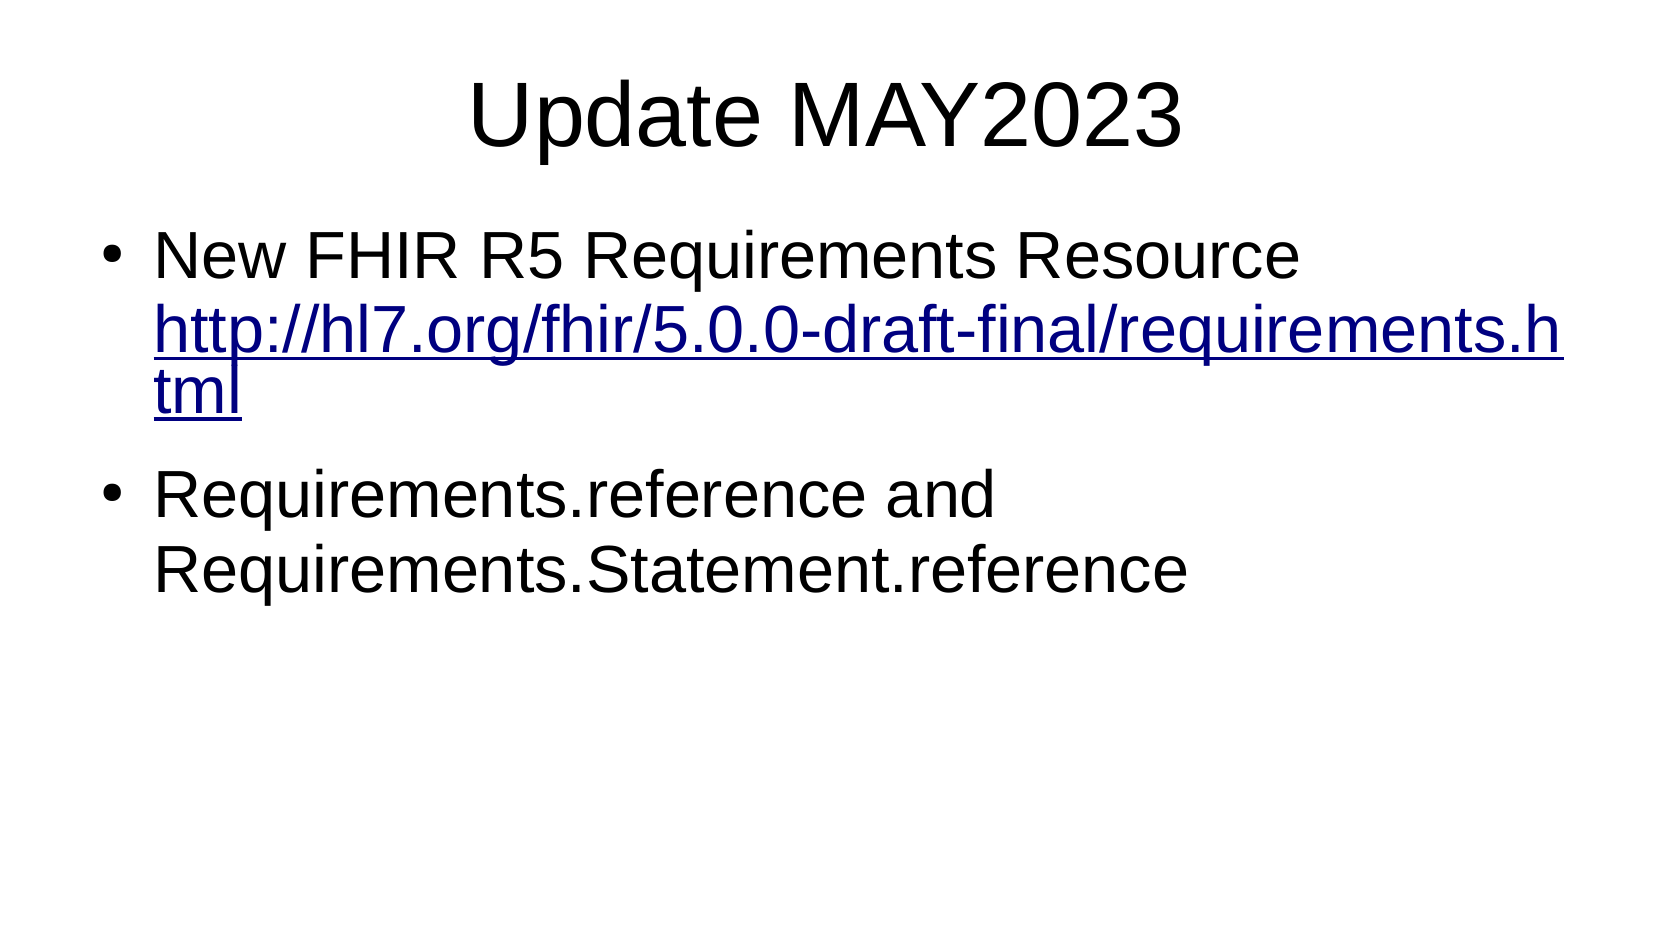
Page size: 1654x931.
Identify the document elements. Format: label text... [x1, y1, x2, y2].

list New FHIR R5 Requirements Resource http://hl7.org/fhir/5.0.0-draft-final/requirements.html Requirements.reference and Requirements.Statement.reference [82, 217, 1571, 758]
title Update MAY2023 [82, 37, 1571, 193]
